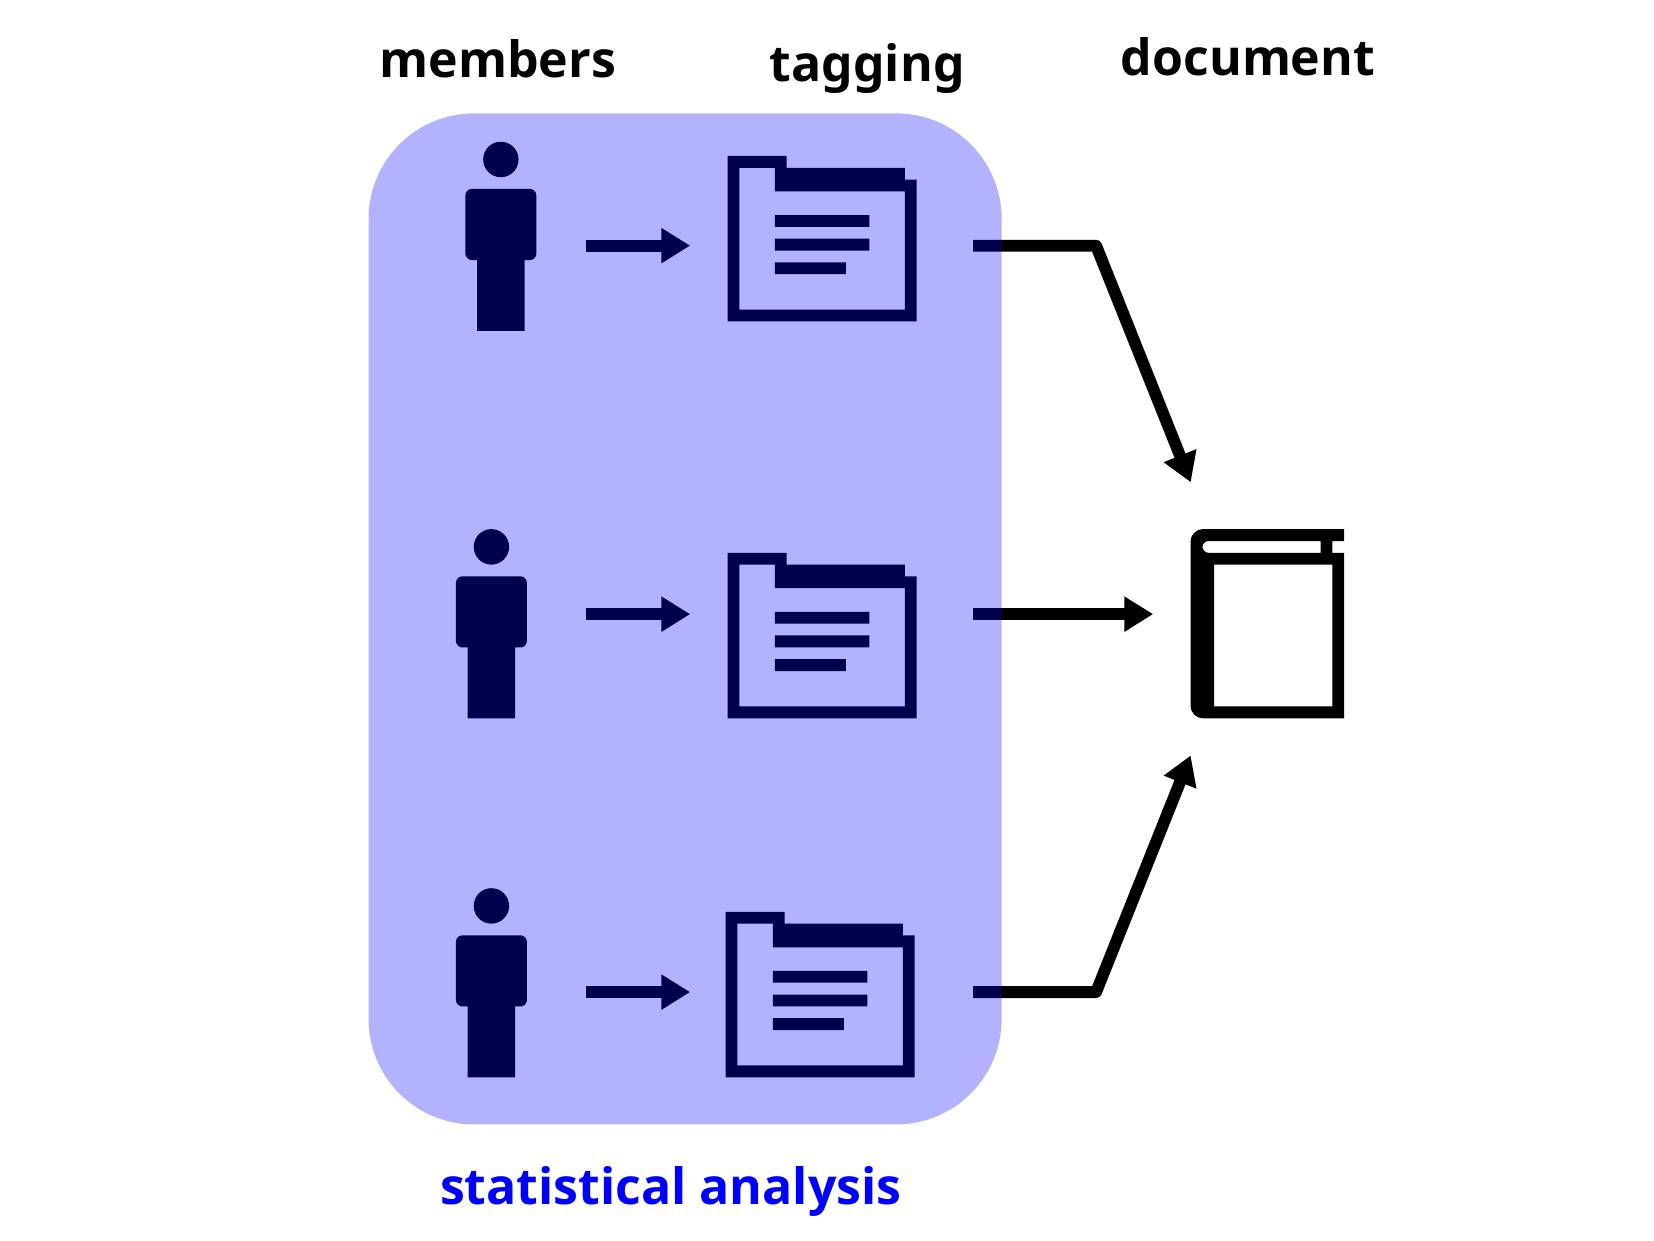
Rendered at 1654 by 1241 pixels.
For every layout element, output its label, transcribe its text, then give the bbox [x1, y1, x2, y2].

text_box statistical analysis [425, 1143, 994, 1219]
text_box tagging [754, 20, 999, 96]
text_box document [1106, 14, 1415, 91]
picture [1190, 529, 1380, 719]
text_box members [364, 16, 657, 93]
text_box [368, 113, 1002, 1125]
